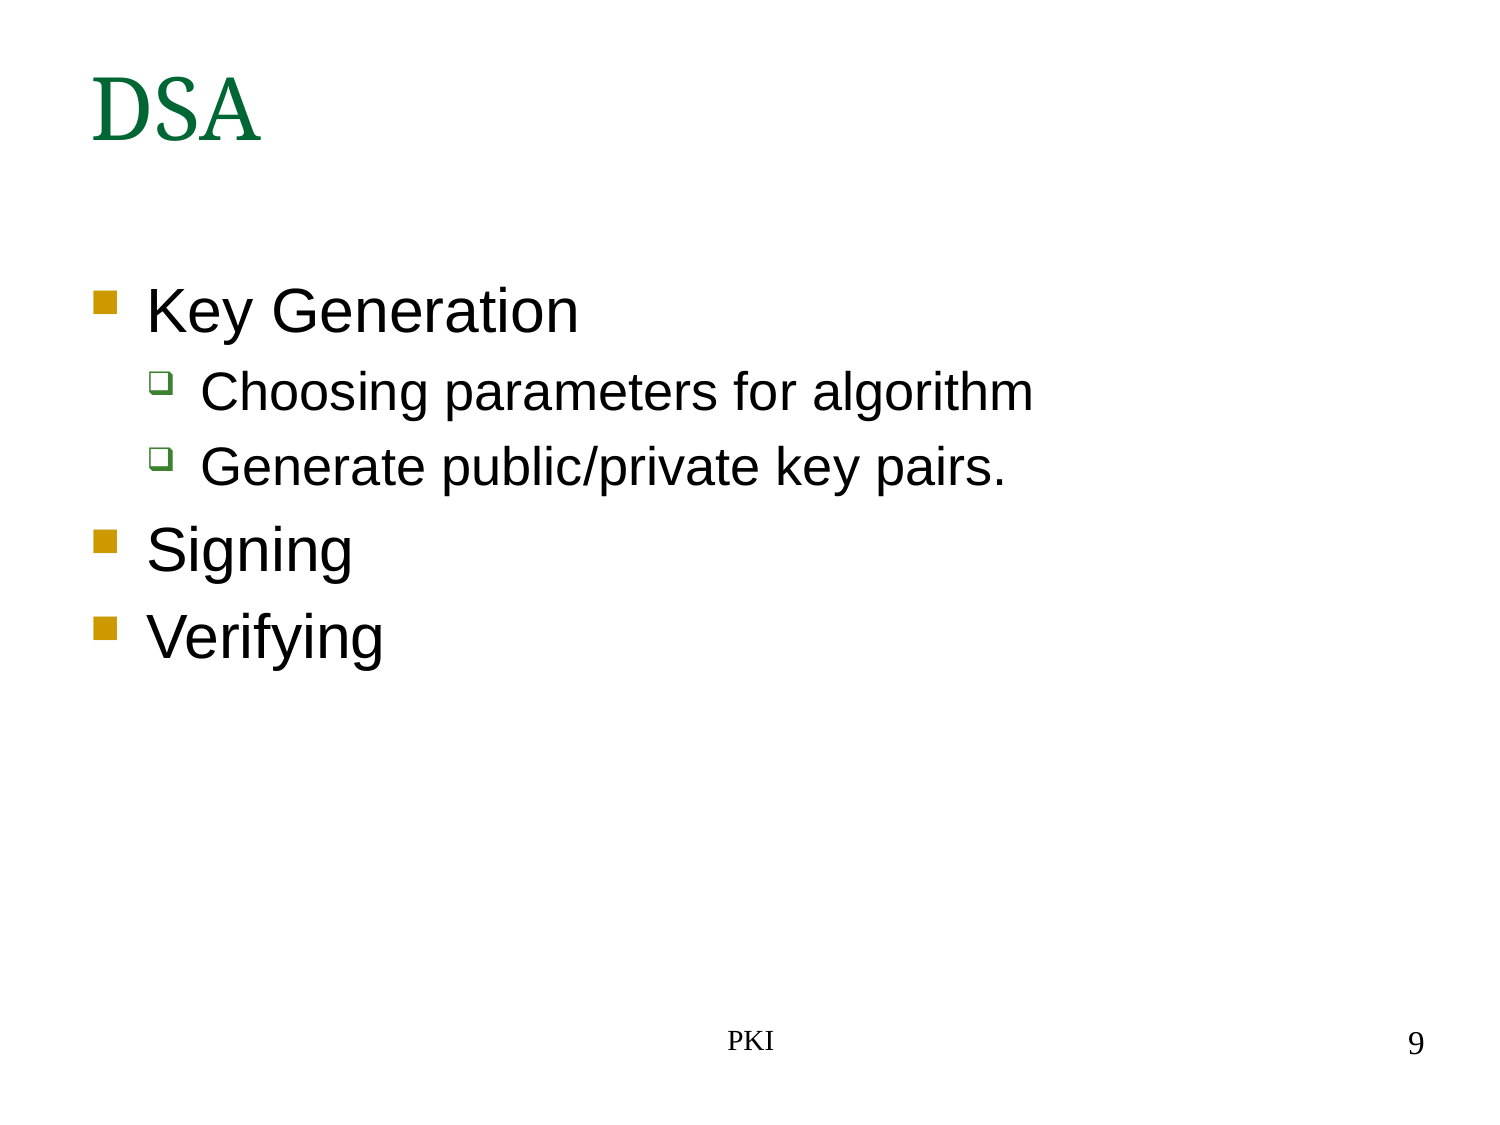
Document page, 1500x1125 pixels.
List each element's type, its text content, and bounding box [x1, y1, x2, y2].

list Key Generation Choosing parameters for algorithm Generate public/private key pairs. Signing Verifying [75, 262, 1425, 1006]
title DSA [75, 45, 1425, 233]
